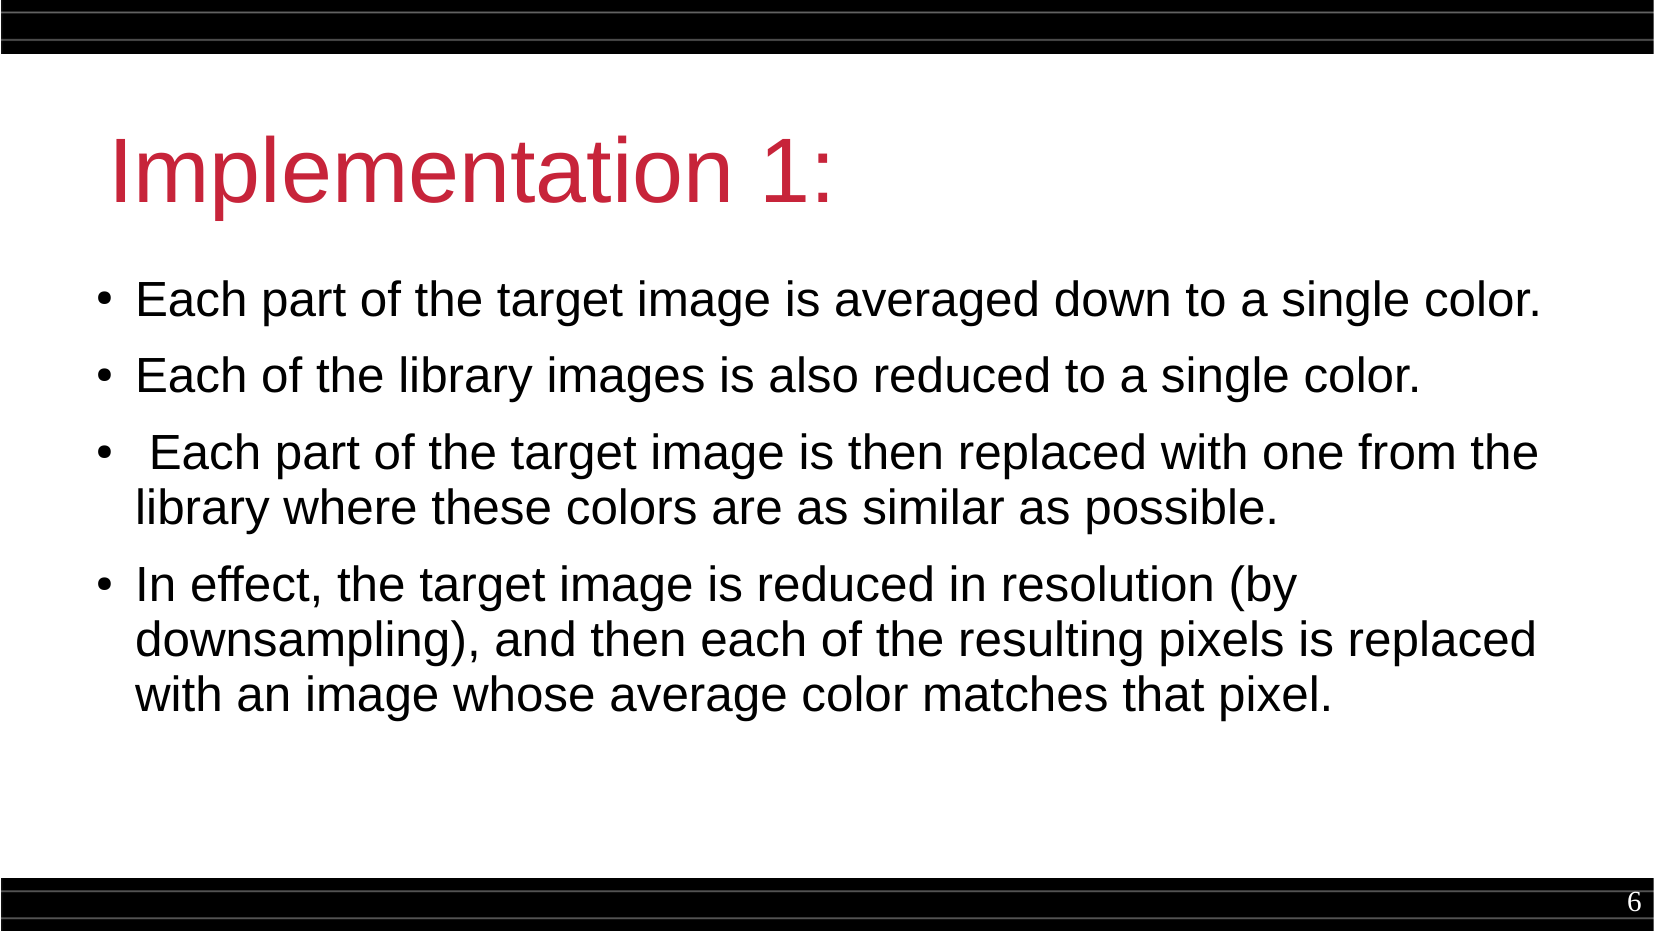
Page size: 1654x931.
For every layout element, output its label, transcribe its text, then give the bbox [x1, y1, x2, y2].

picture [1, 878, 1654, 931]
list Each part of the target image is averaged down to a single color. Each of the library images is also reduced to a single color. Each part of the target image is then replaced with one from the library where these colors are as similar as possible. In effect, the target image is reduced in resolution (by downsampling), and then each of the resulting pixels is replaced with an image whose average color matches that pixel. [82, 271, 1571, 758]
title Implementation 1: [82, 92, 1571, 249]
picture [1, 0, 1654, 54]
